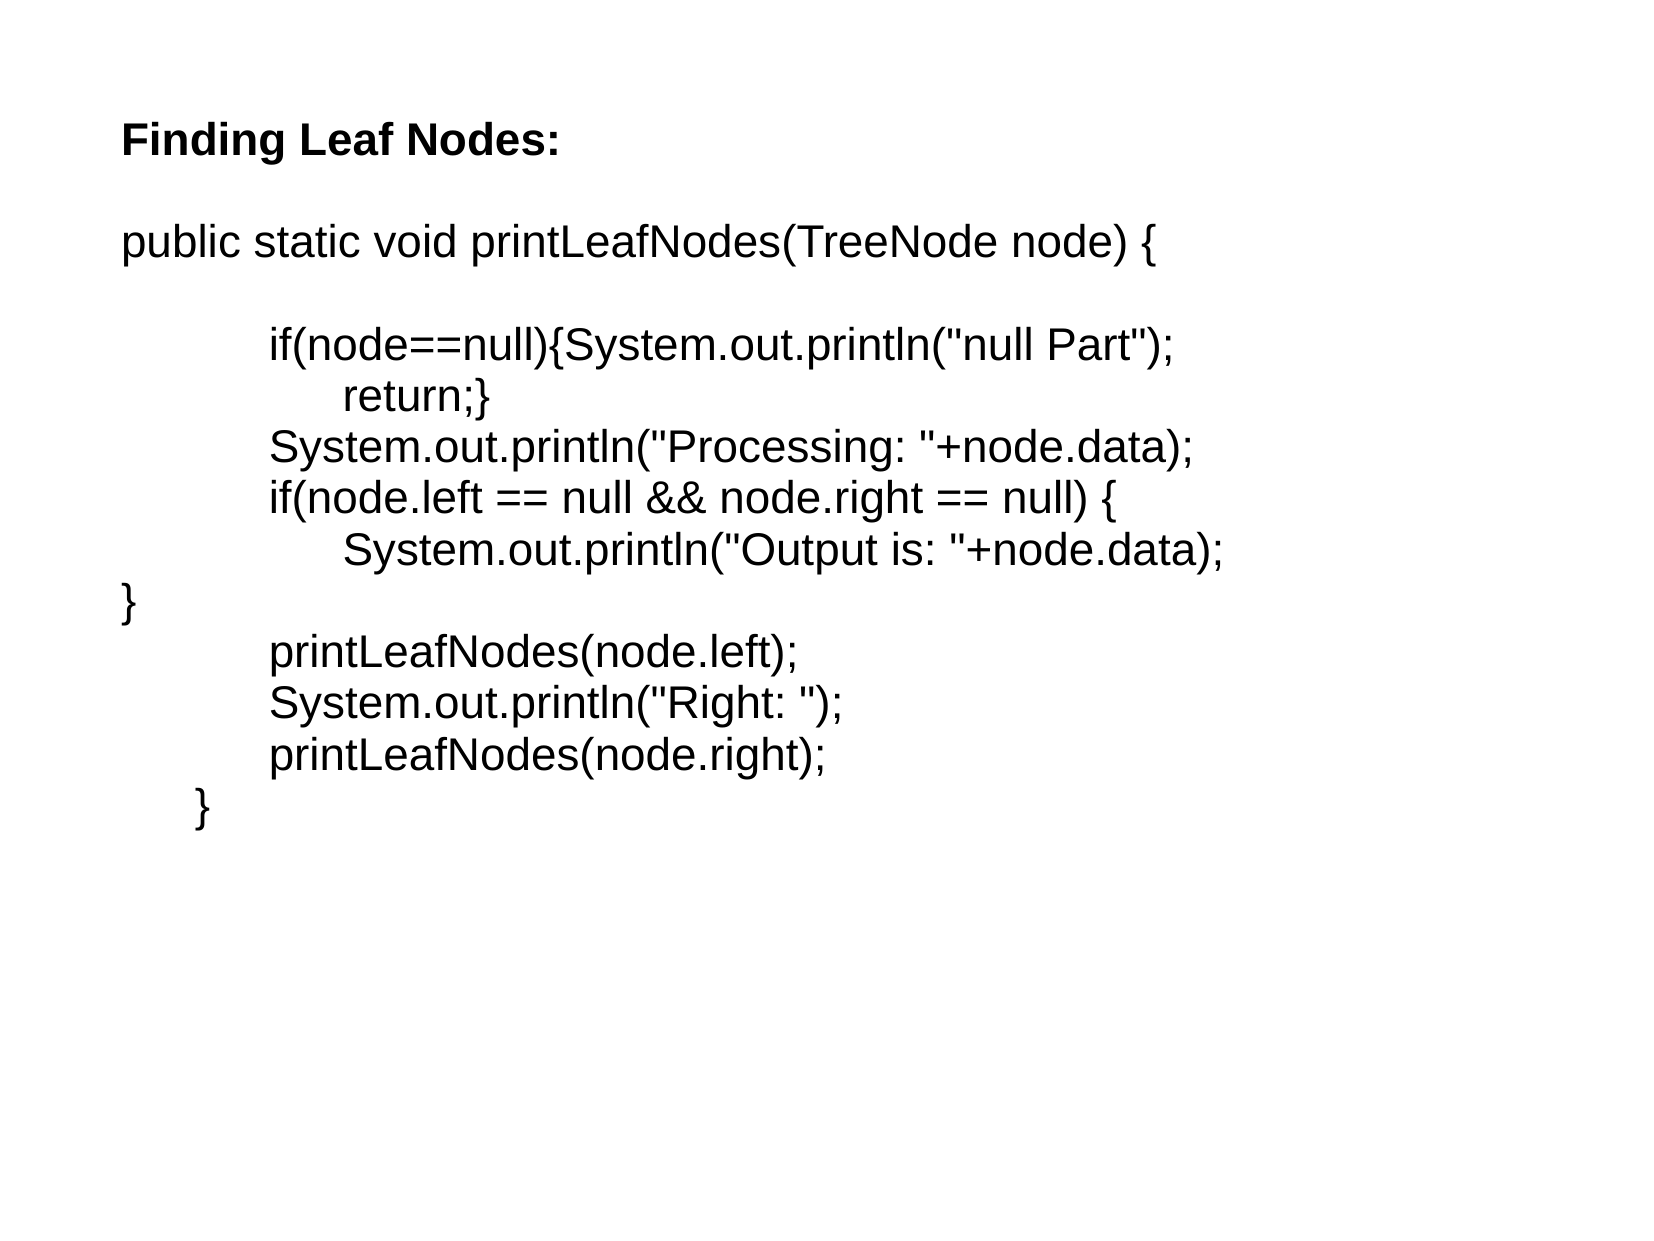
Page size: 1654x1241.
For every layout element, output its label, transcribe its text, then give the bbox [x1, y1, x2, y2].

text_box Finding Leaf Nodes: public static void printLeafNodes(TreeNode node) { if(node==null){System.out.println("null Part"); return;} System.out.println("Processing: "+node.data); if(node.left == null && node.right == null) { System.out.println("Output is: "+node.data); } printLeafNodes(node.left); System.out.println("Right: "); printLeafNodes(node.right); } [106, 106, 1548, 942]
